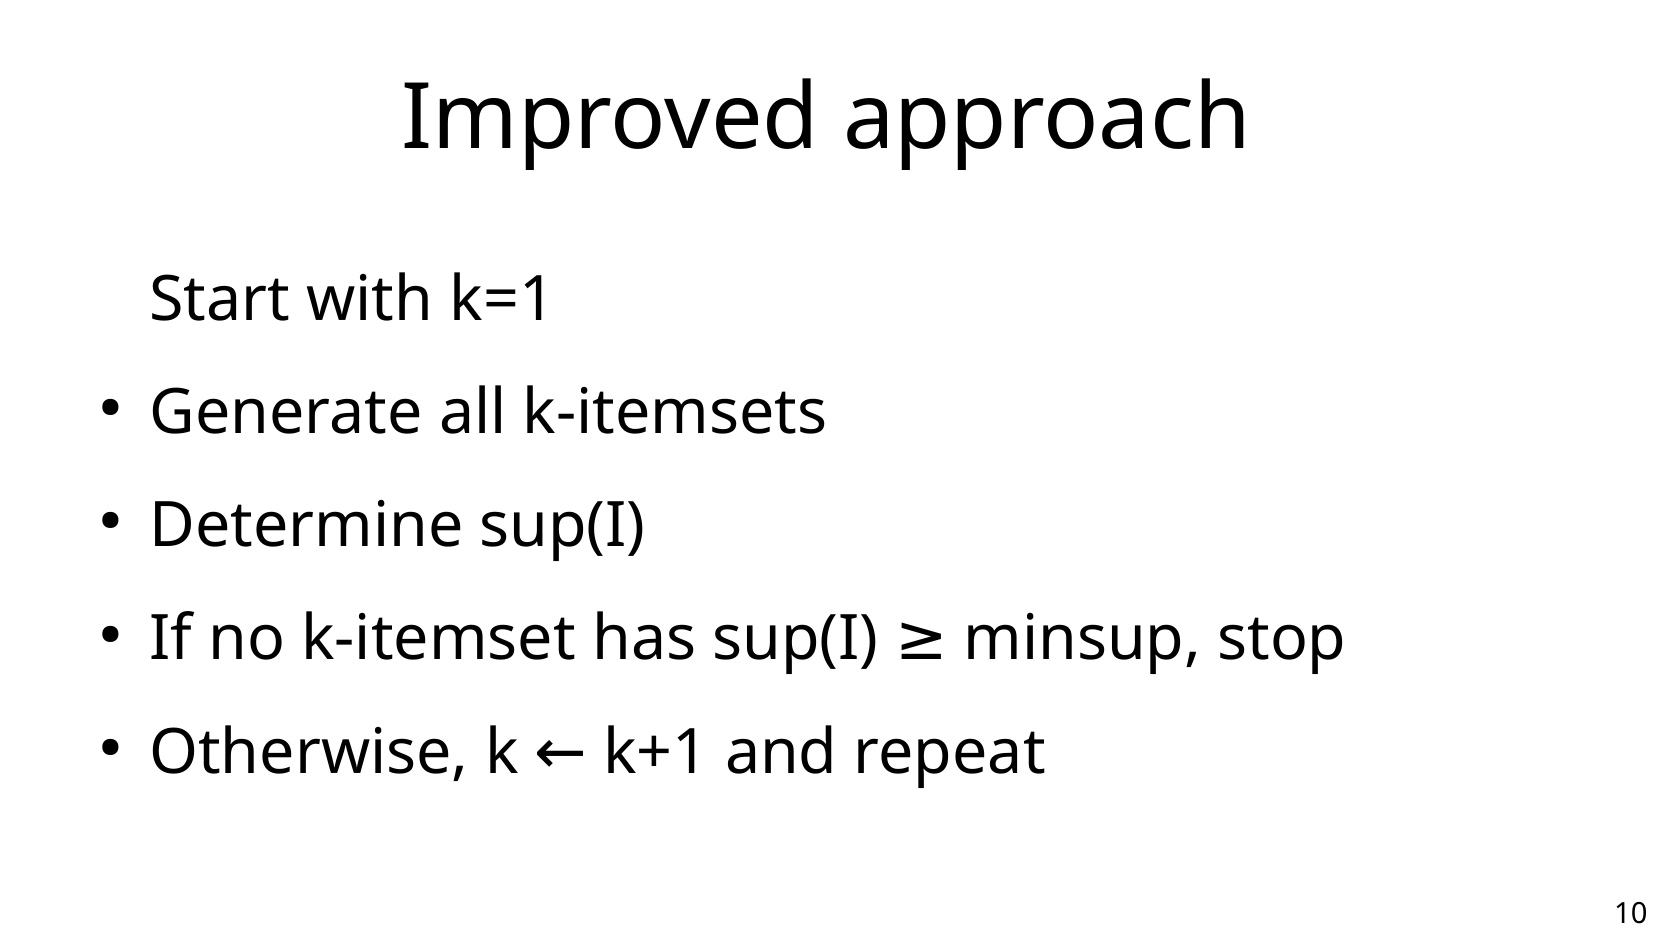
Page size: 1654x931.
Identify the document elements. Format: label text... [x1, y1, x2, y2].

title Improved approach [82, 1, 1571, 226]
list Start with k=1 Generate all k-itemsets Determine sup(I) If no k-itemset has sup(I) ≥ minsup, stop Otherwise, k ← k+1 and repeat [82, 253, 1571, 793]
